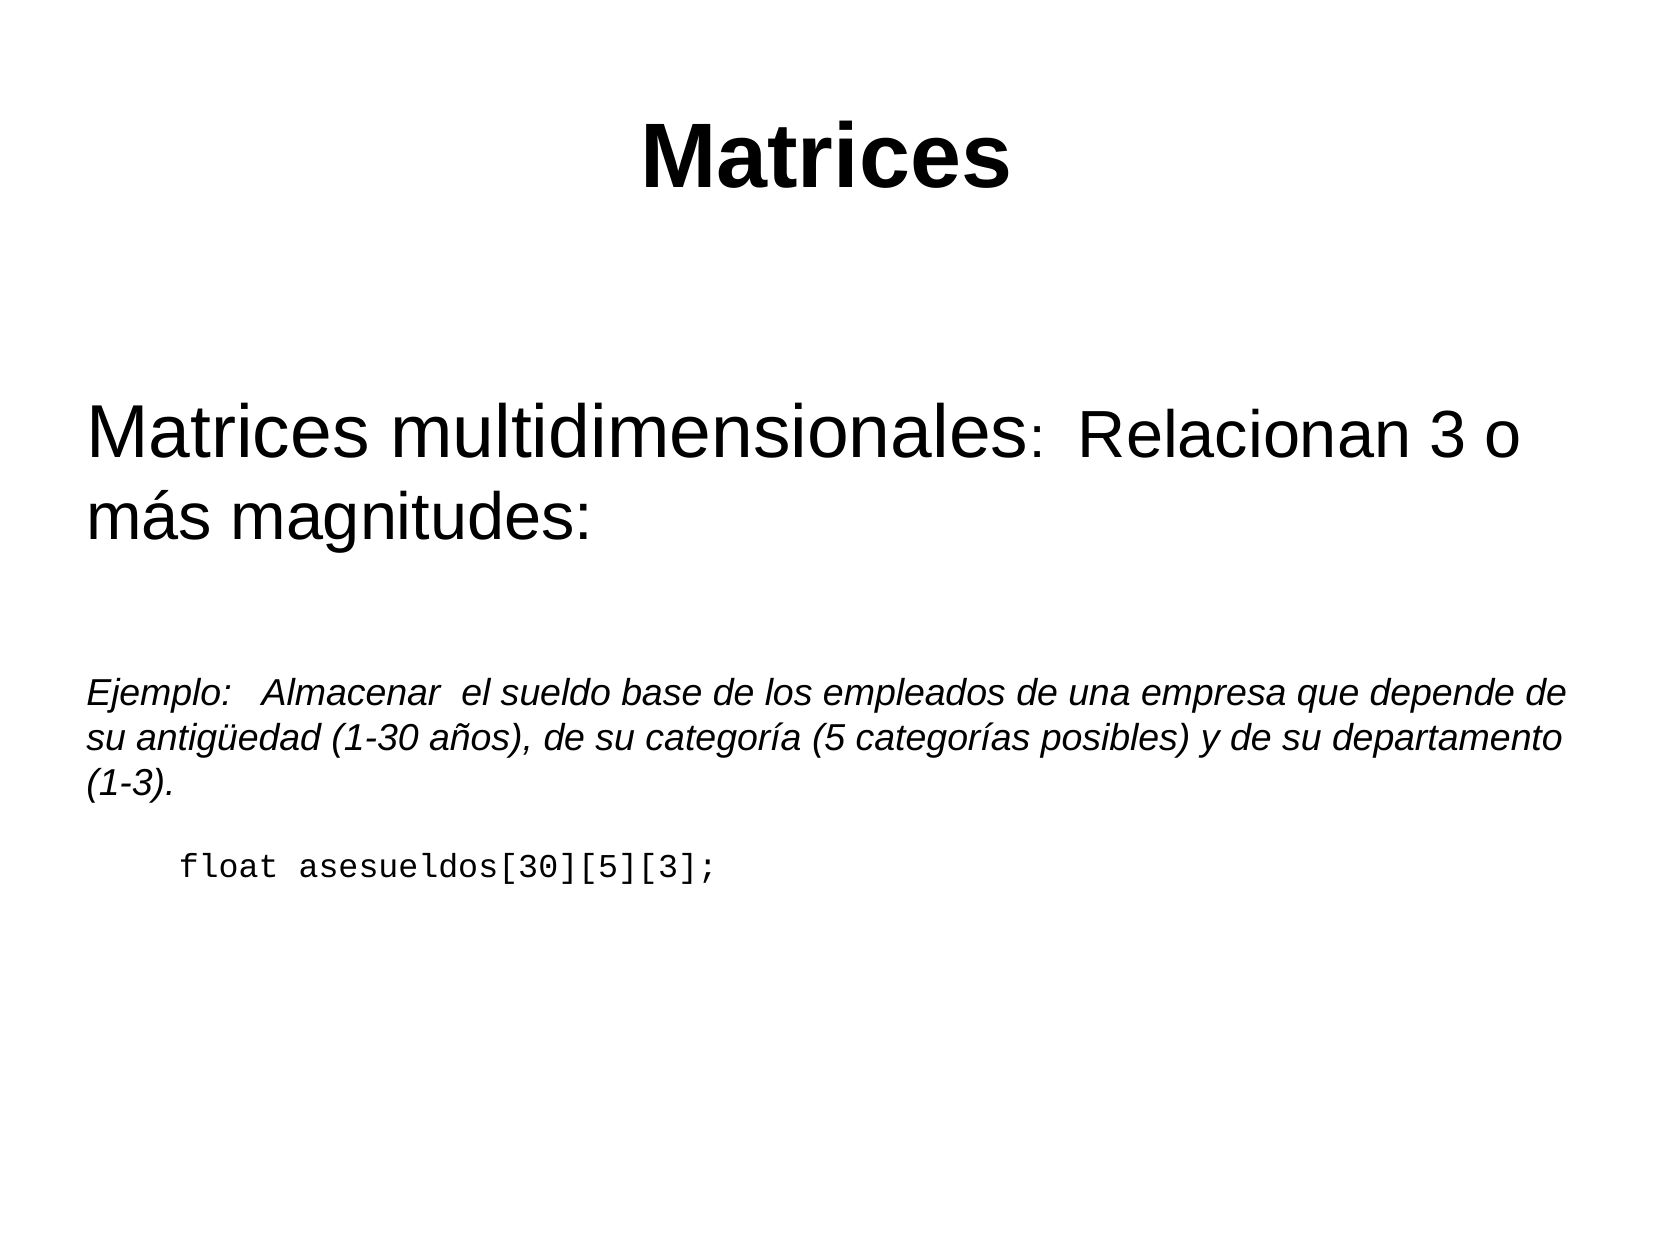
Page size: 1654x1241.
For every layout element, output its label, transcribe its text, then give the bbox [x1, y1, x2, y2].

text_box Matrices multidimensionales: Relacionan 3 o más magnitudes: Ejemplo: Almacenar el sueldo base de los empleados de una empresa que depende de su antigüedad (1-30 años), de su categoría (5 categorías posibles) y de su departamento (1-3). float asesueldos[30][5][3]; [71, 268, 1595, 1194]
text_box Matrices [162, 73, 1490, 230]
